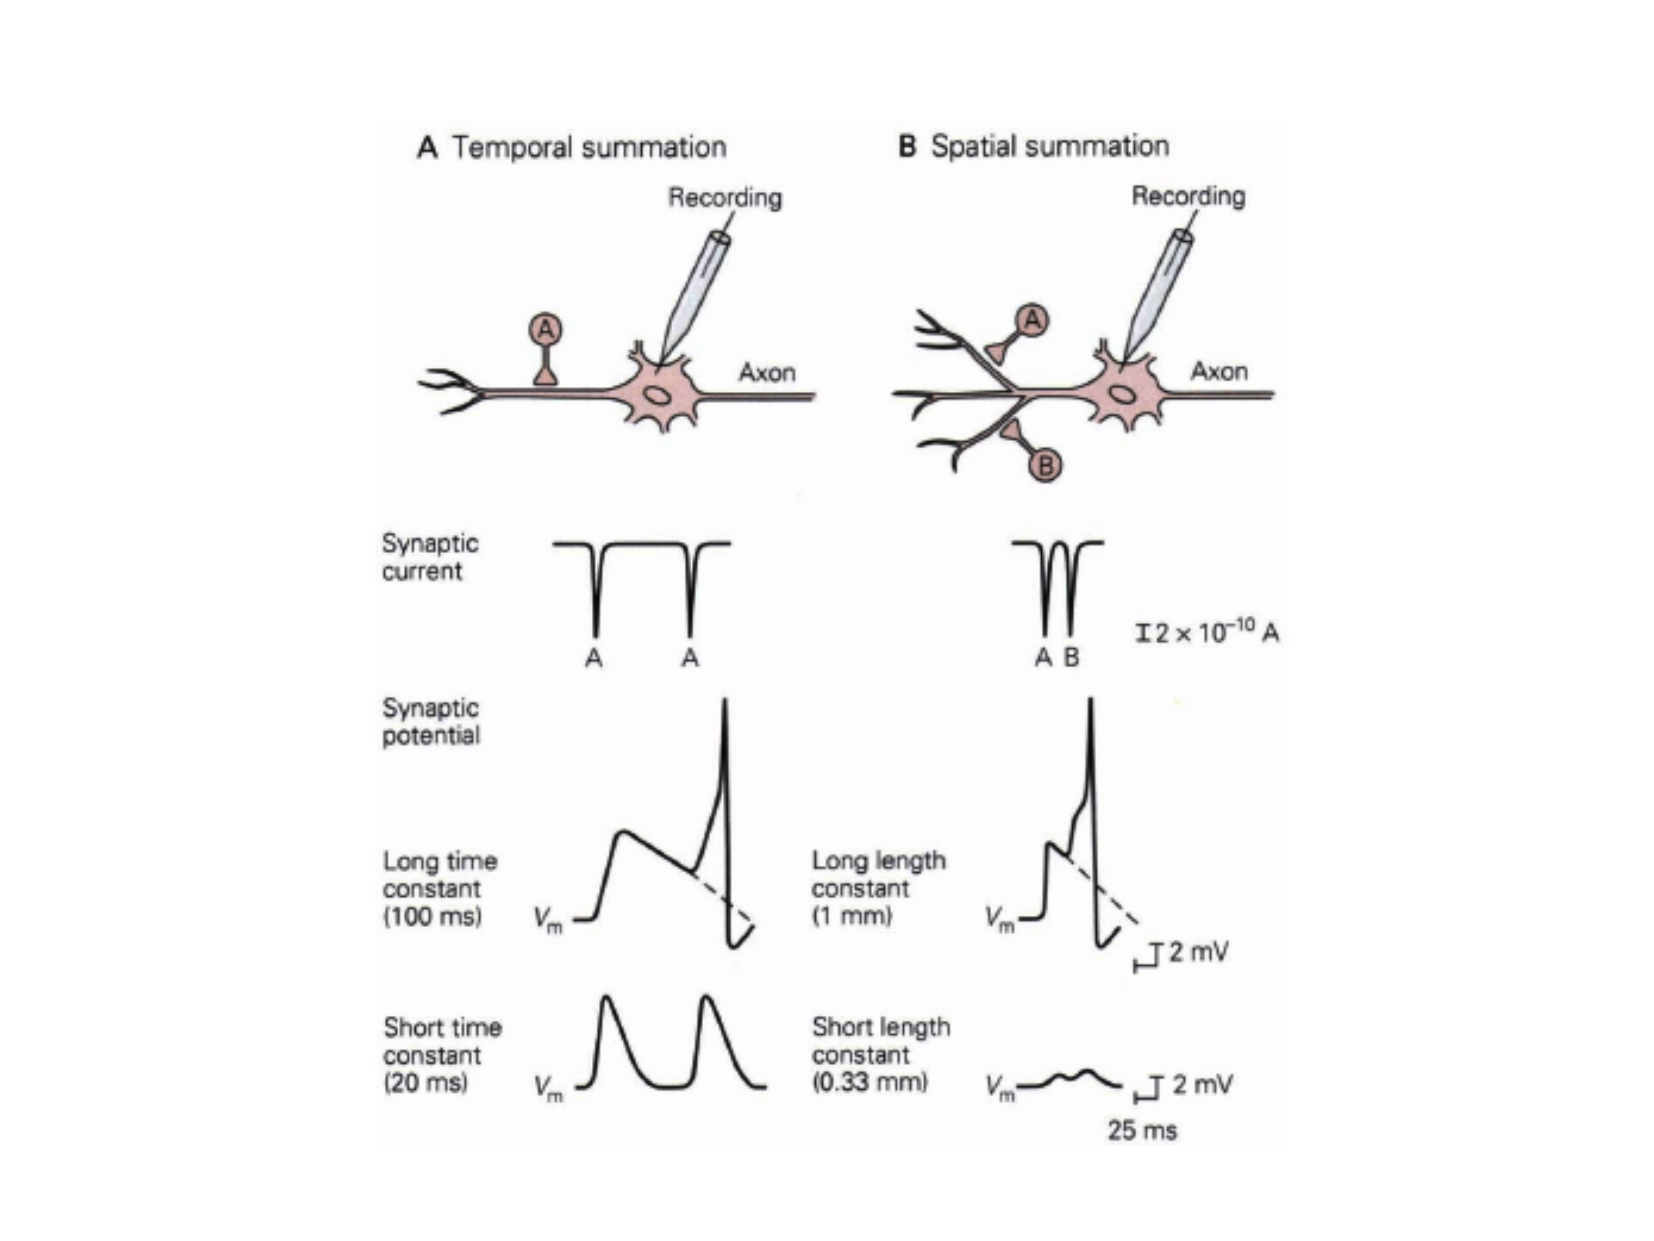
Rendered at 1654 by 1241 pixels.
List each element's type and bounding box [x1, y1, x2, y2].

picture [322, 98, 1391, 1165]
